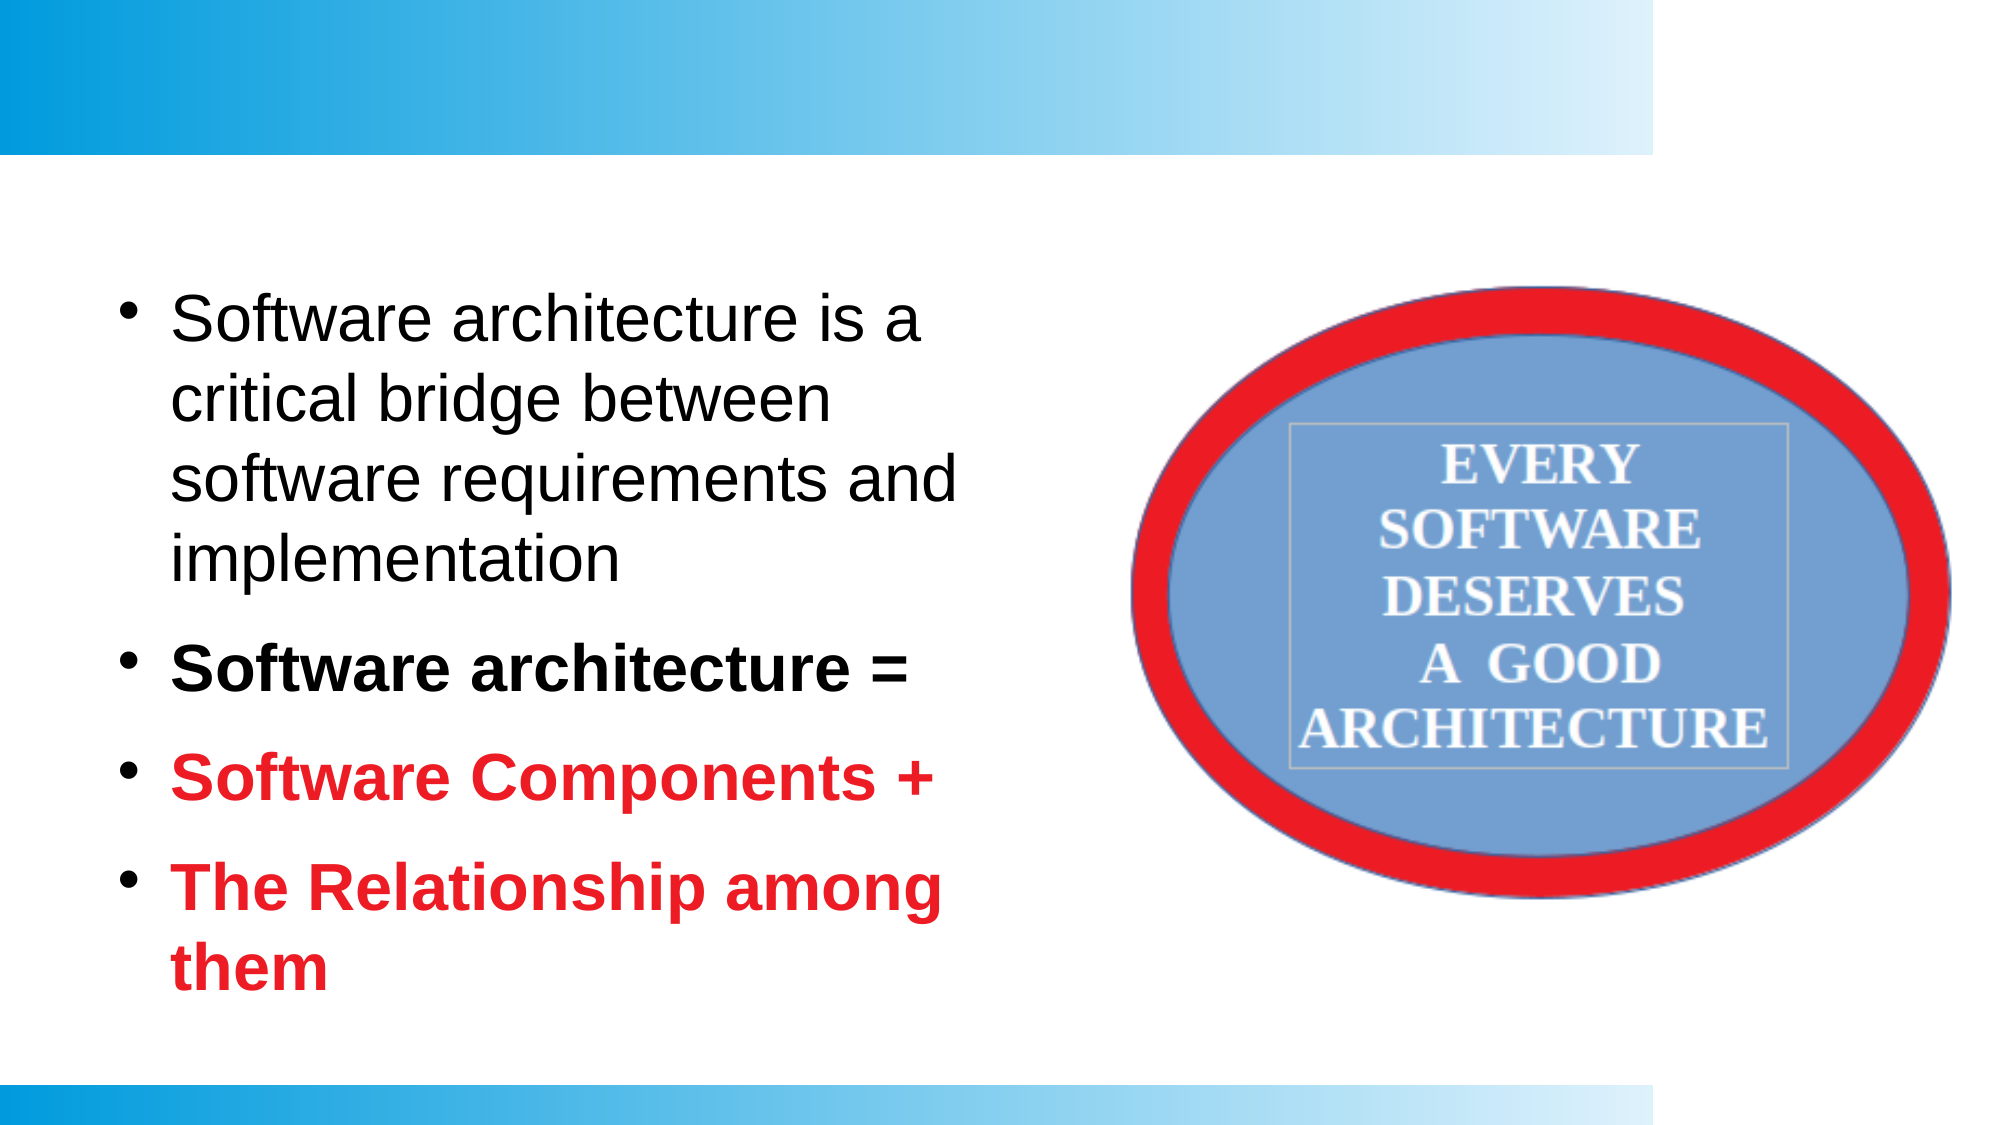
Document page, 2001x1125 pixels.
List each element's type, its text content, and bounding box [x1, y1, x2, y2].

list Software architecture is a critical bridge between software requirements and implementation Software architecture = Software Components + The Relationship among them [99, 164, 1080, 1020]
picture [1086, 263, 1965, 915]
